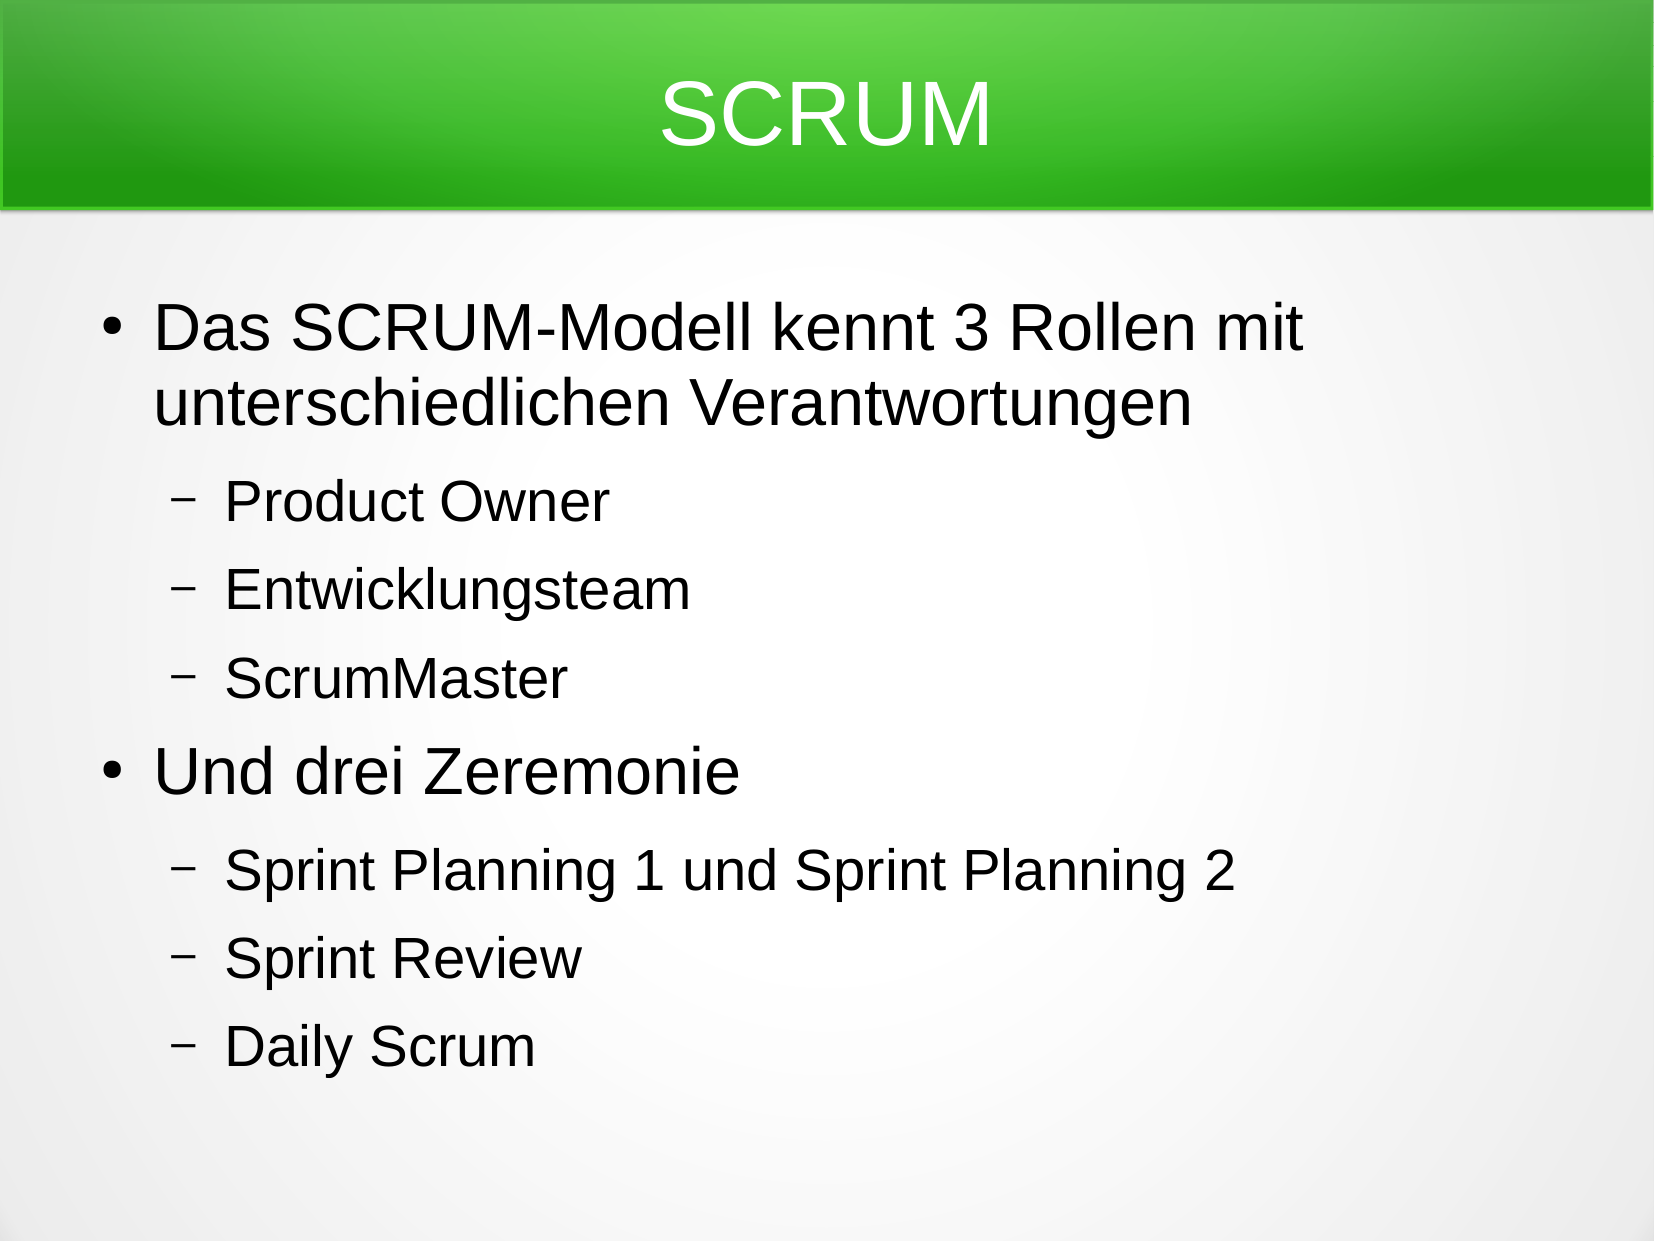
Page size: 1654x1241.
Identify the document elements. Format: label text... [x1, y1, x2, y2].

title SCRUM [82, 49, 1571, 179]
list Das SCRUM-Modell kennt 3 Rollen mit unterschiedlichen Verantwortungen Product Owner Entwicklungsteam ScrumMaster Und drei Zeremonie Sprint Planning 1 und Sprint Planning 2 Sprint Review Daily Scrum [82, 290, 1538, 1111]
